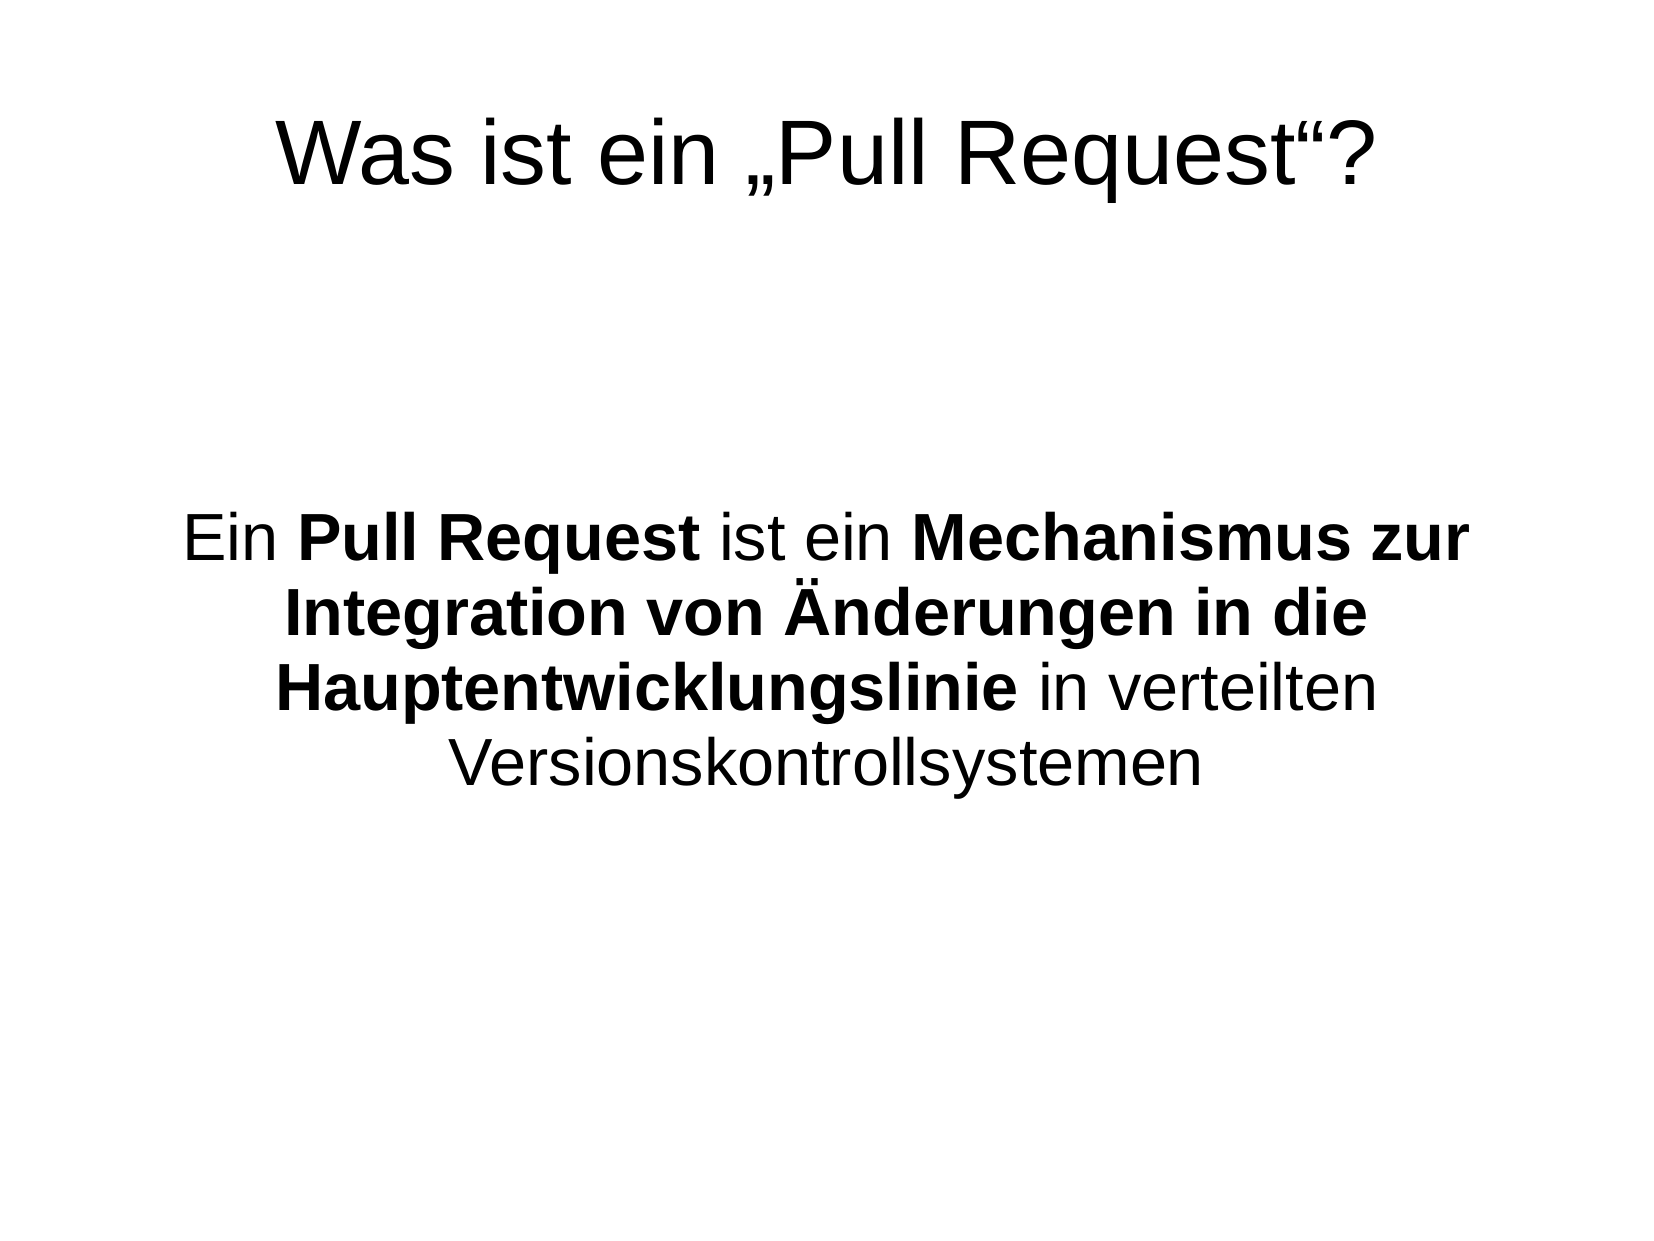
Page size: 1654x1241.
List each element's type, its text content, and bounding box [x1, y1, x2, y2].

subtitle Ein Pull Request ist ein Mechanismus zur Integration von Änderungen in die Hauptentwicklungslinie in verteilten Versionskontrollsystemen [82, 290, 1571, 1010]
title Was ist ein „Pull Request“? [82, 49, 1571, 257]
